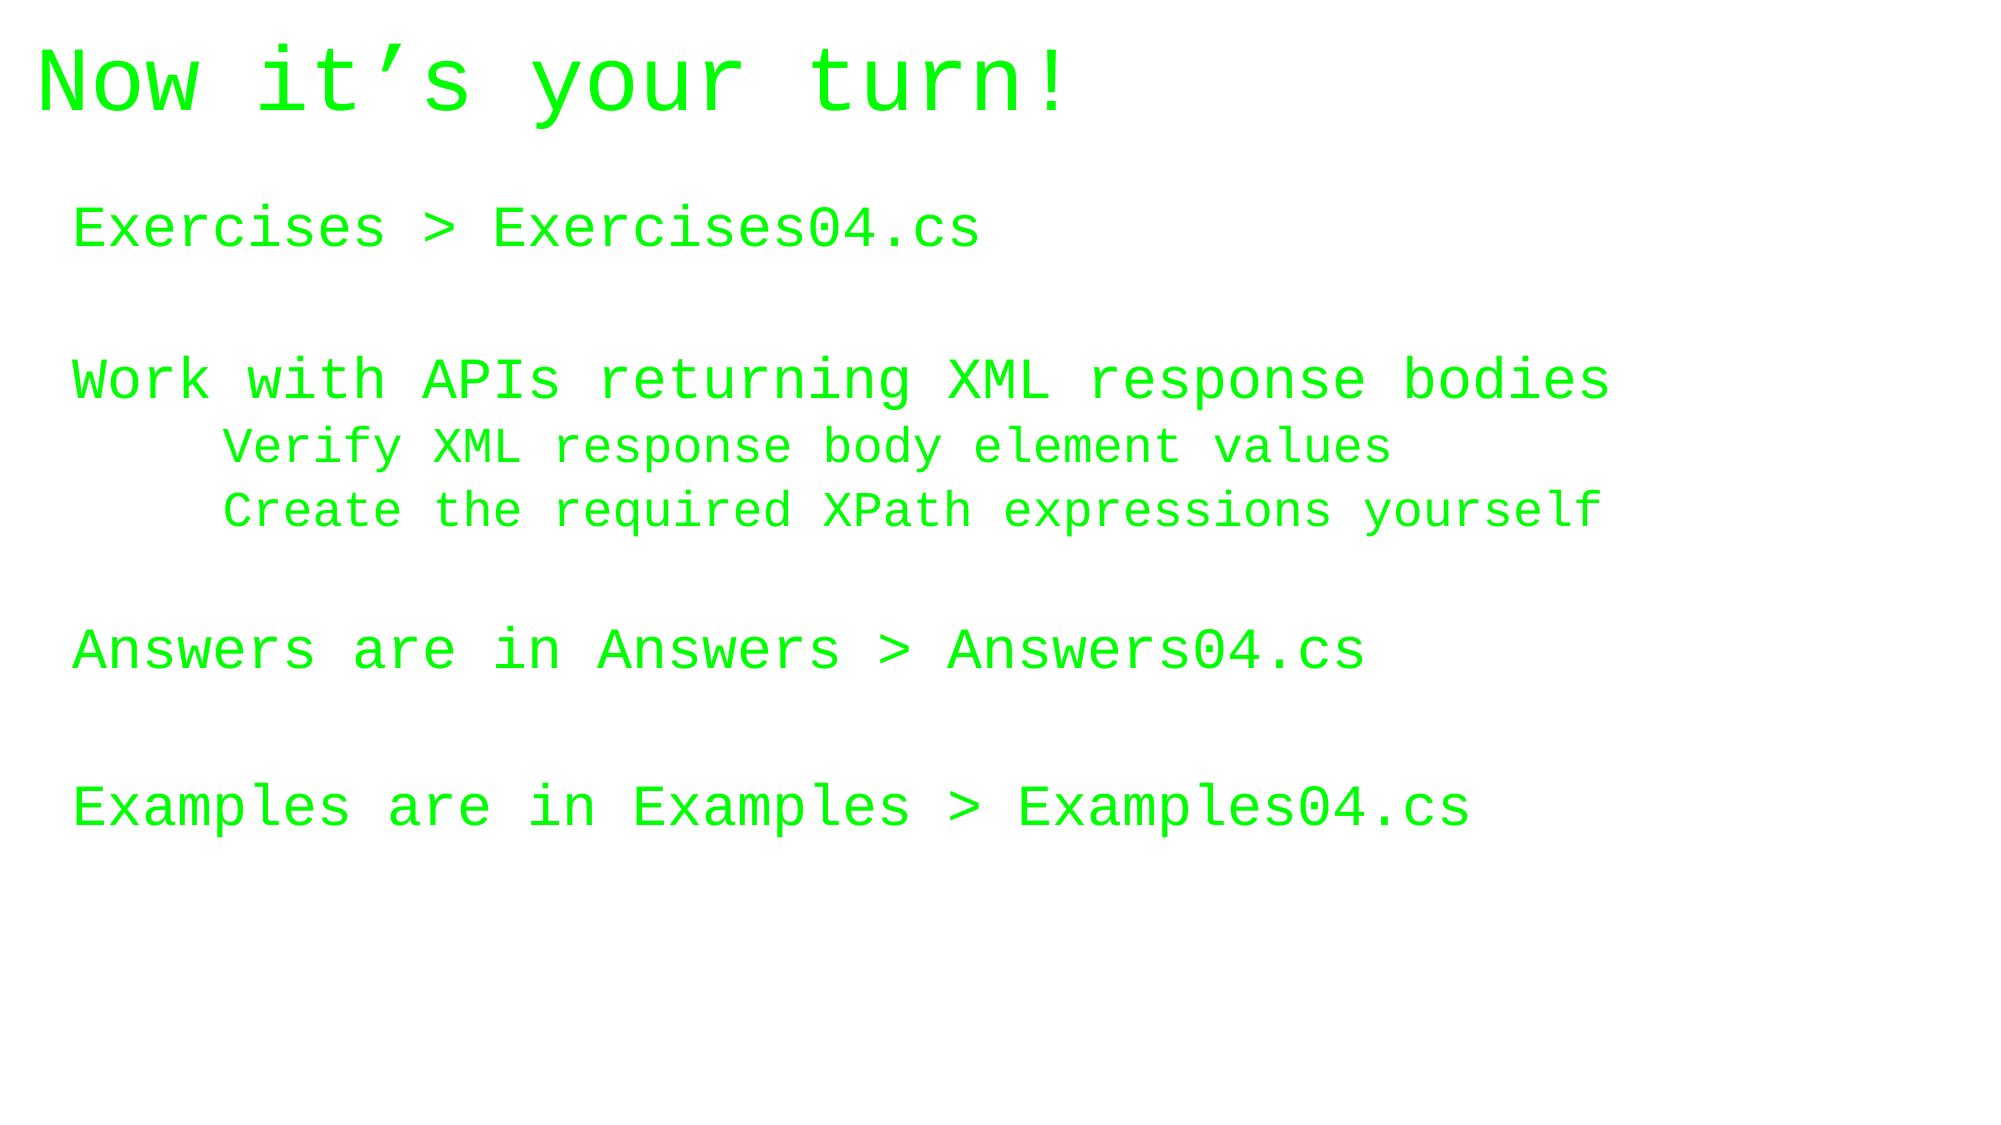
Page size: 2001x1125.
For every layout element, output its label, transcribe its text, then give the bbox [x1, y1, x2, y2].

title Now it’s your turn! [20, 0, 1746, 162]
list Exercises > Exercises04.cs Work with APIs returning XML response bodies Verify XML response body element values Create the required XPath expressions yourself Answers are in Answers > Answers04.cs Examples are in Examples > Examples04.cs [20, 200, 1990, 1099]
